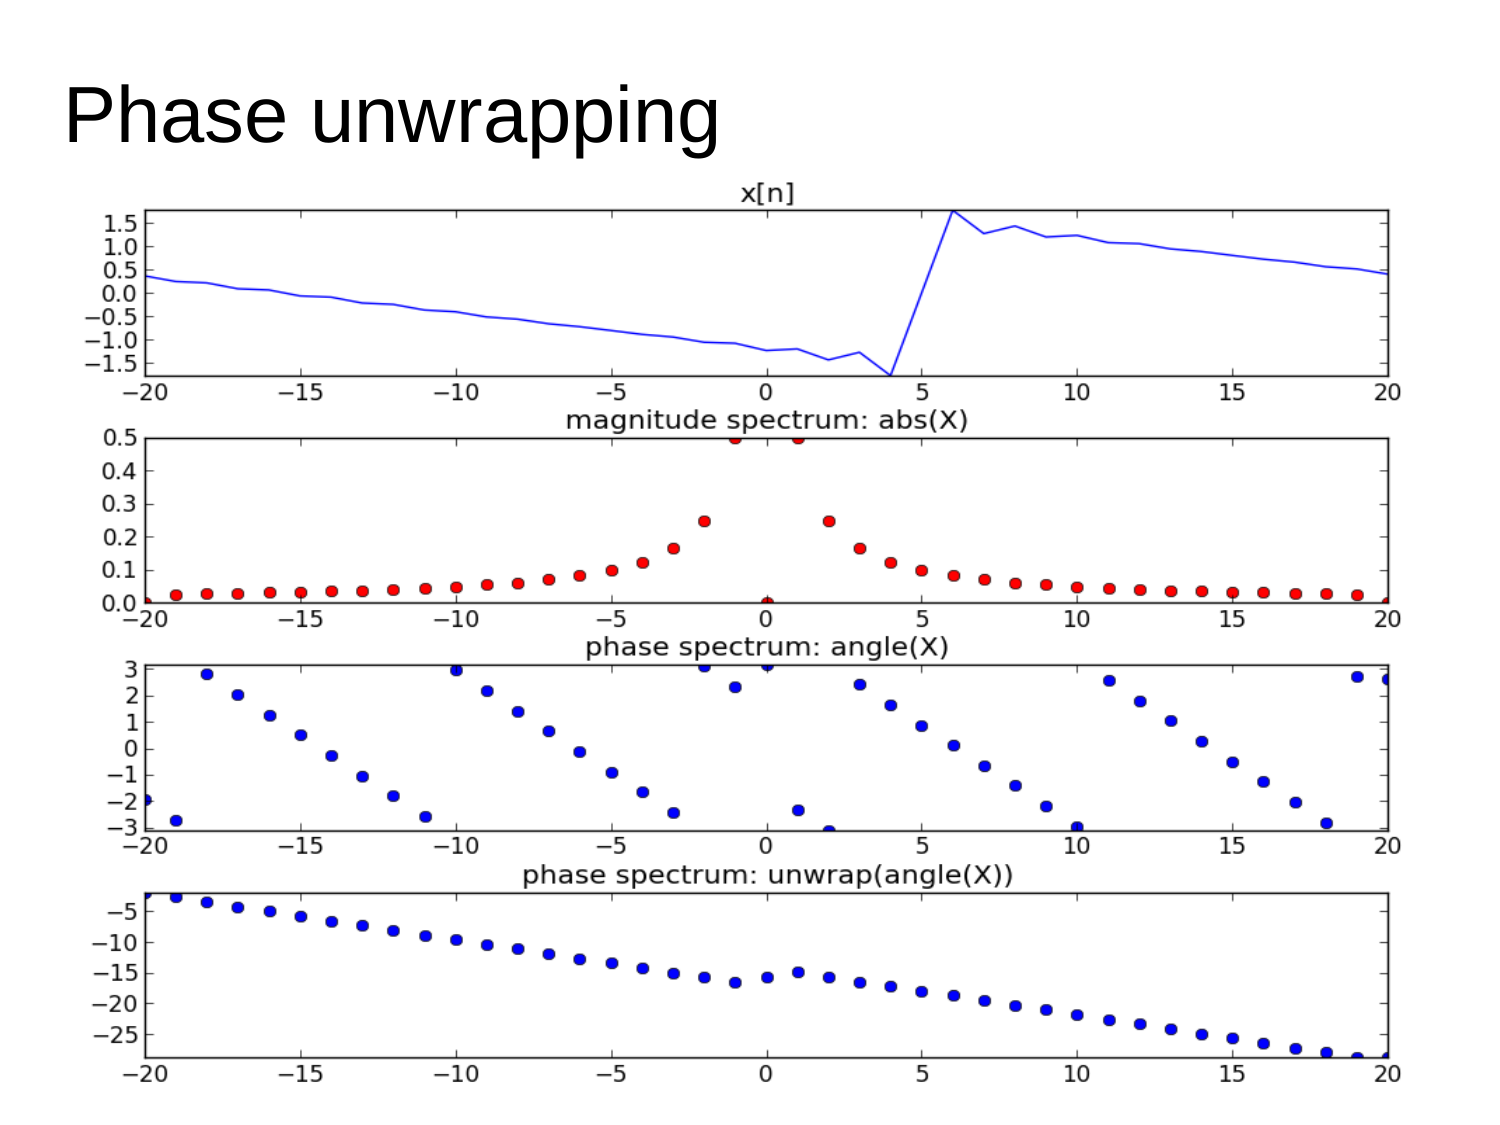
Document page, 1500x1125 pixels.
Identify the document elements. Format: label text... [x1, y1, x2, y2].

picture [51, 171, 1420, 1117]
title Phase unwrapping [63, 21, 1414, 209]
